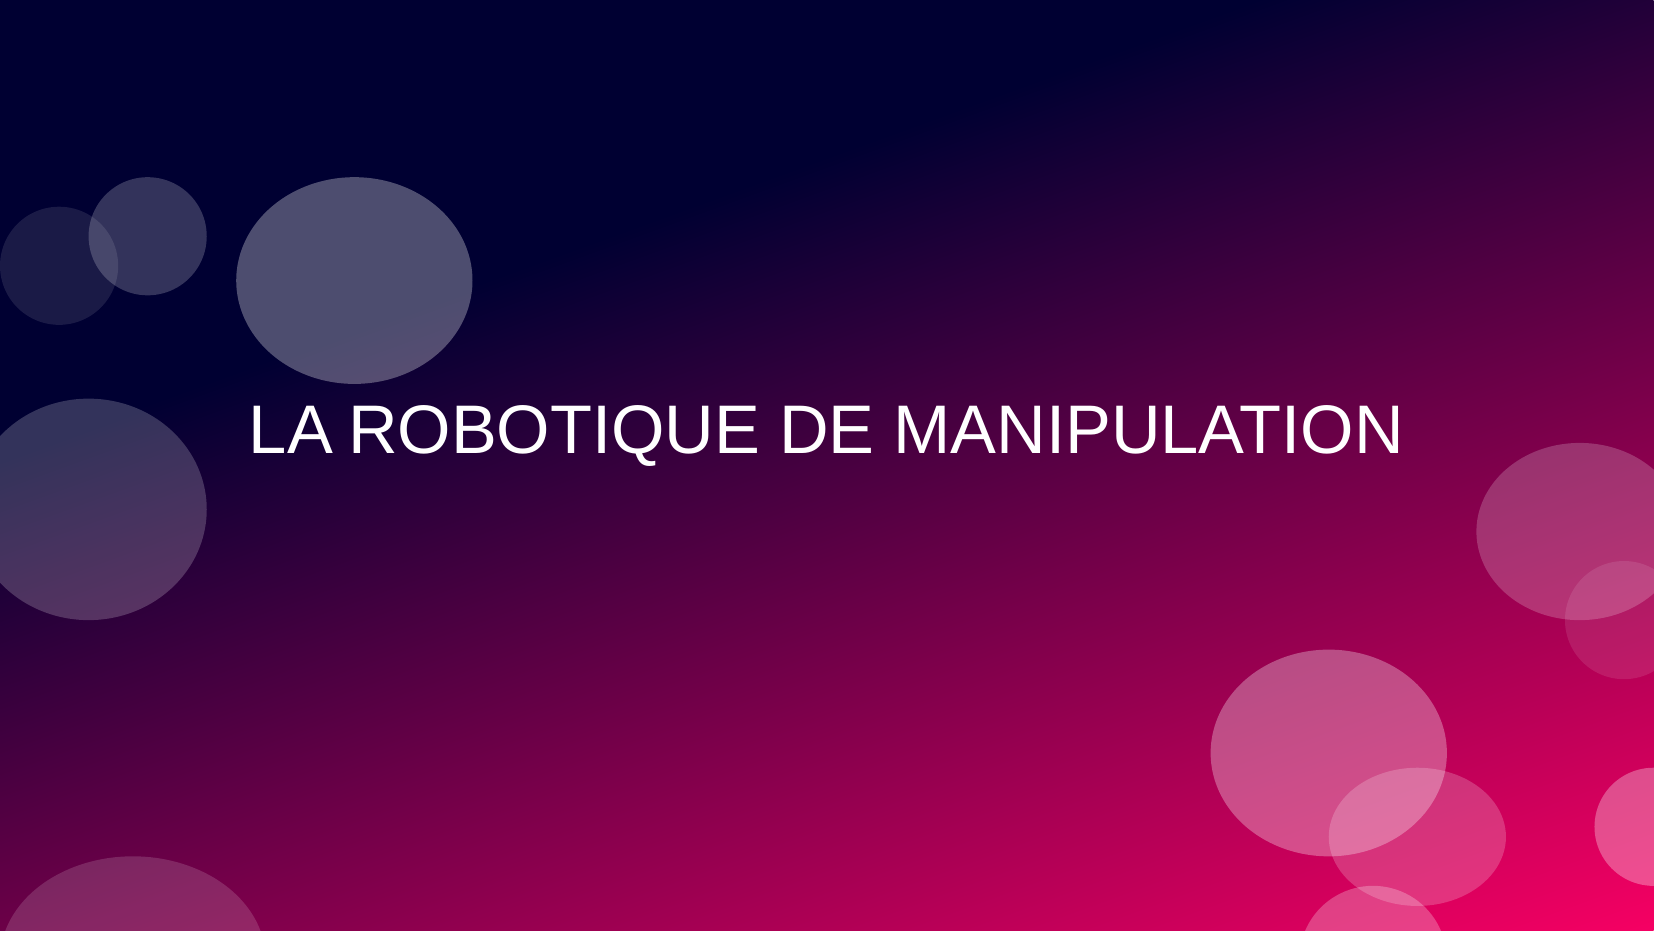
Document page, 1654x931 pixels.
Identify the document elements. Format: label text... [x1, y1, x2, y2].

title LA ROBOTIQUE DE MANIPULATION [82, 352, 1571, 508]
